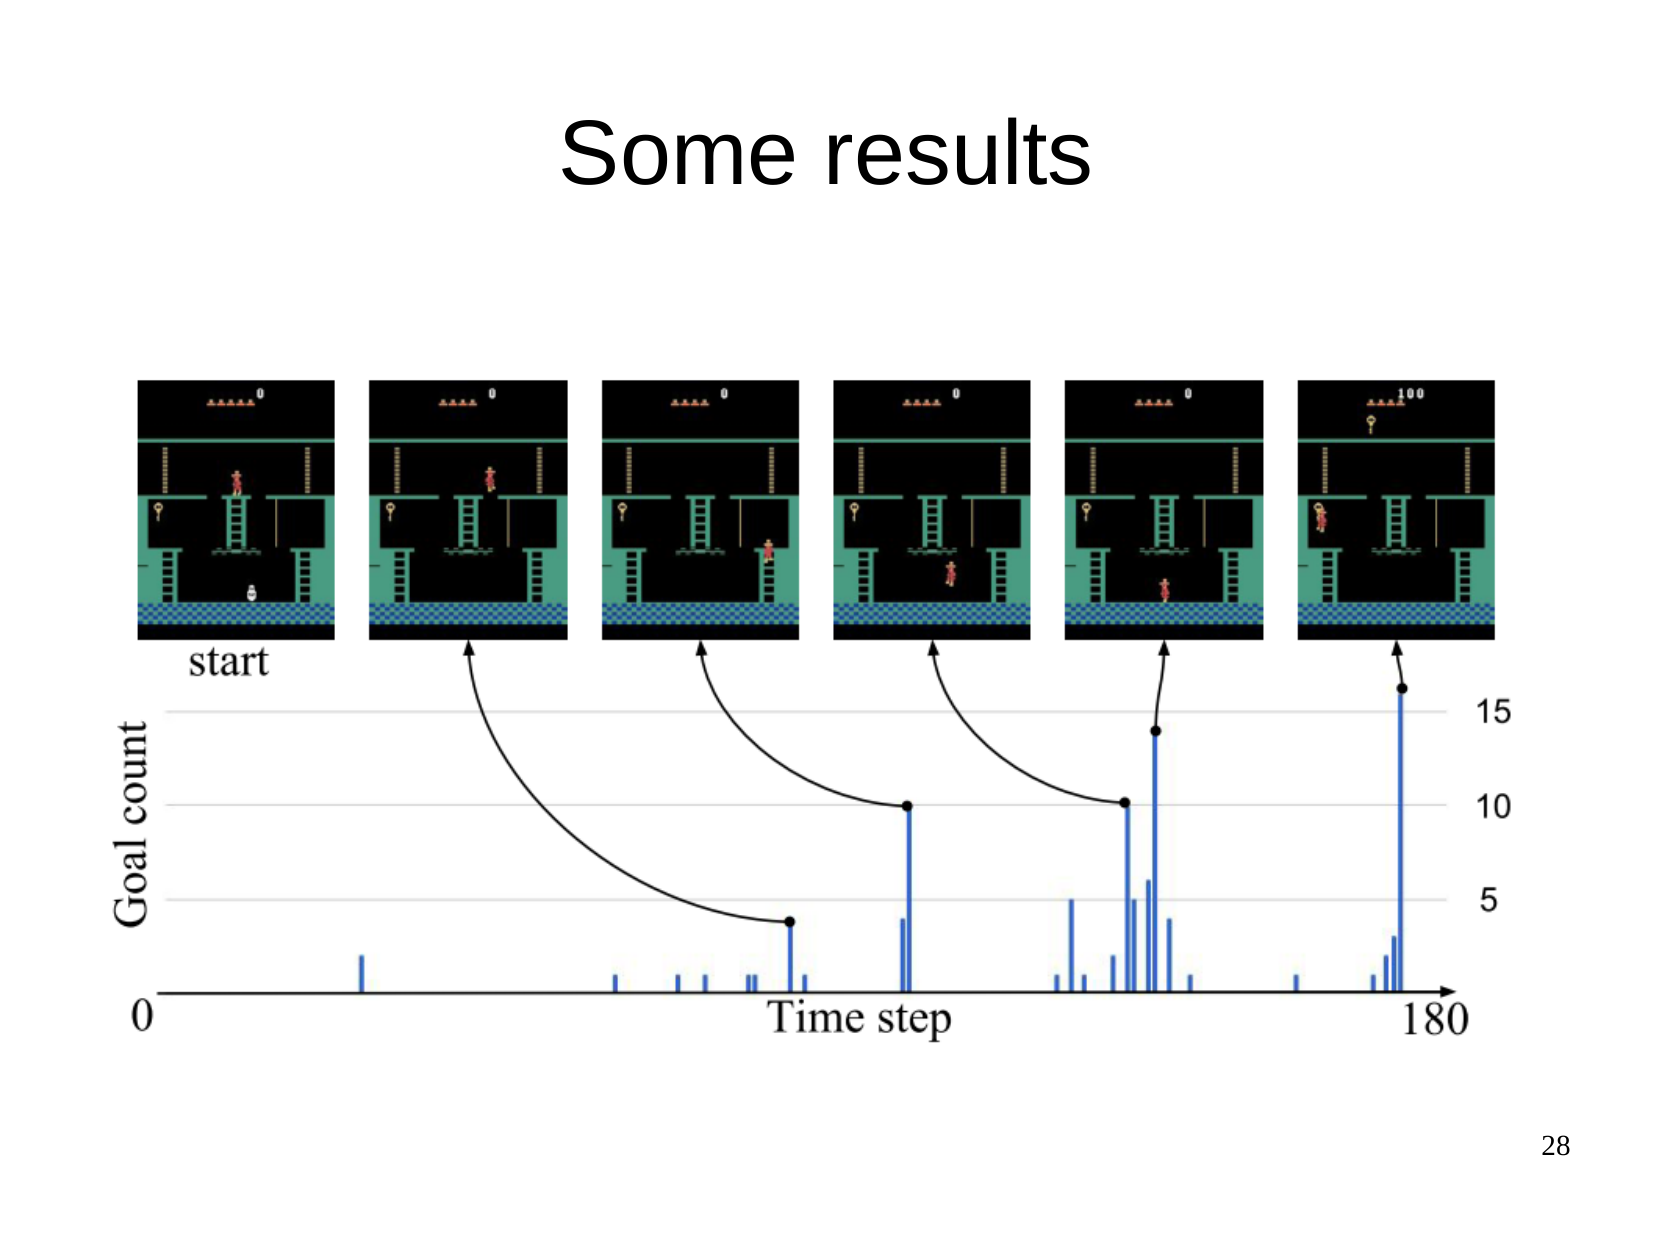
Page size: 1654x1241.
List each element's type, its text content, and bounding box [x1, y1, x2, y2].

picture [102, 368, 1517, 1058]
title Some results [82, 49, 1571, 257]
